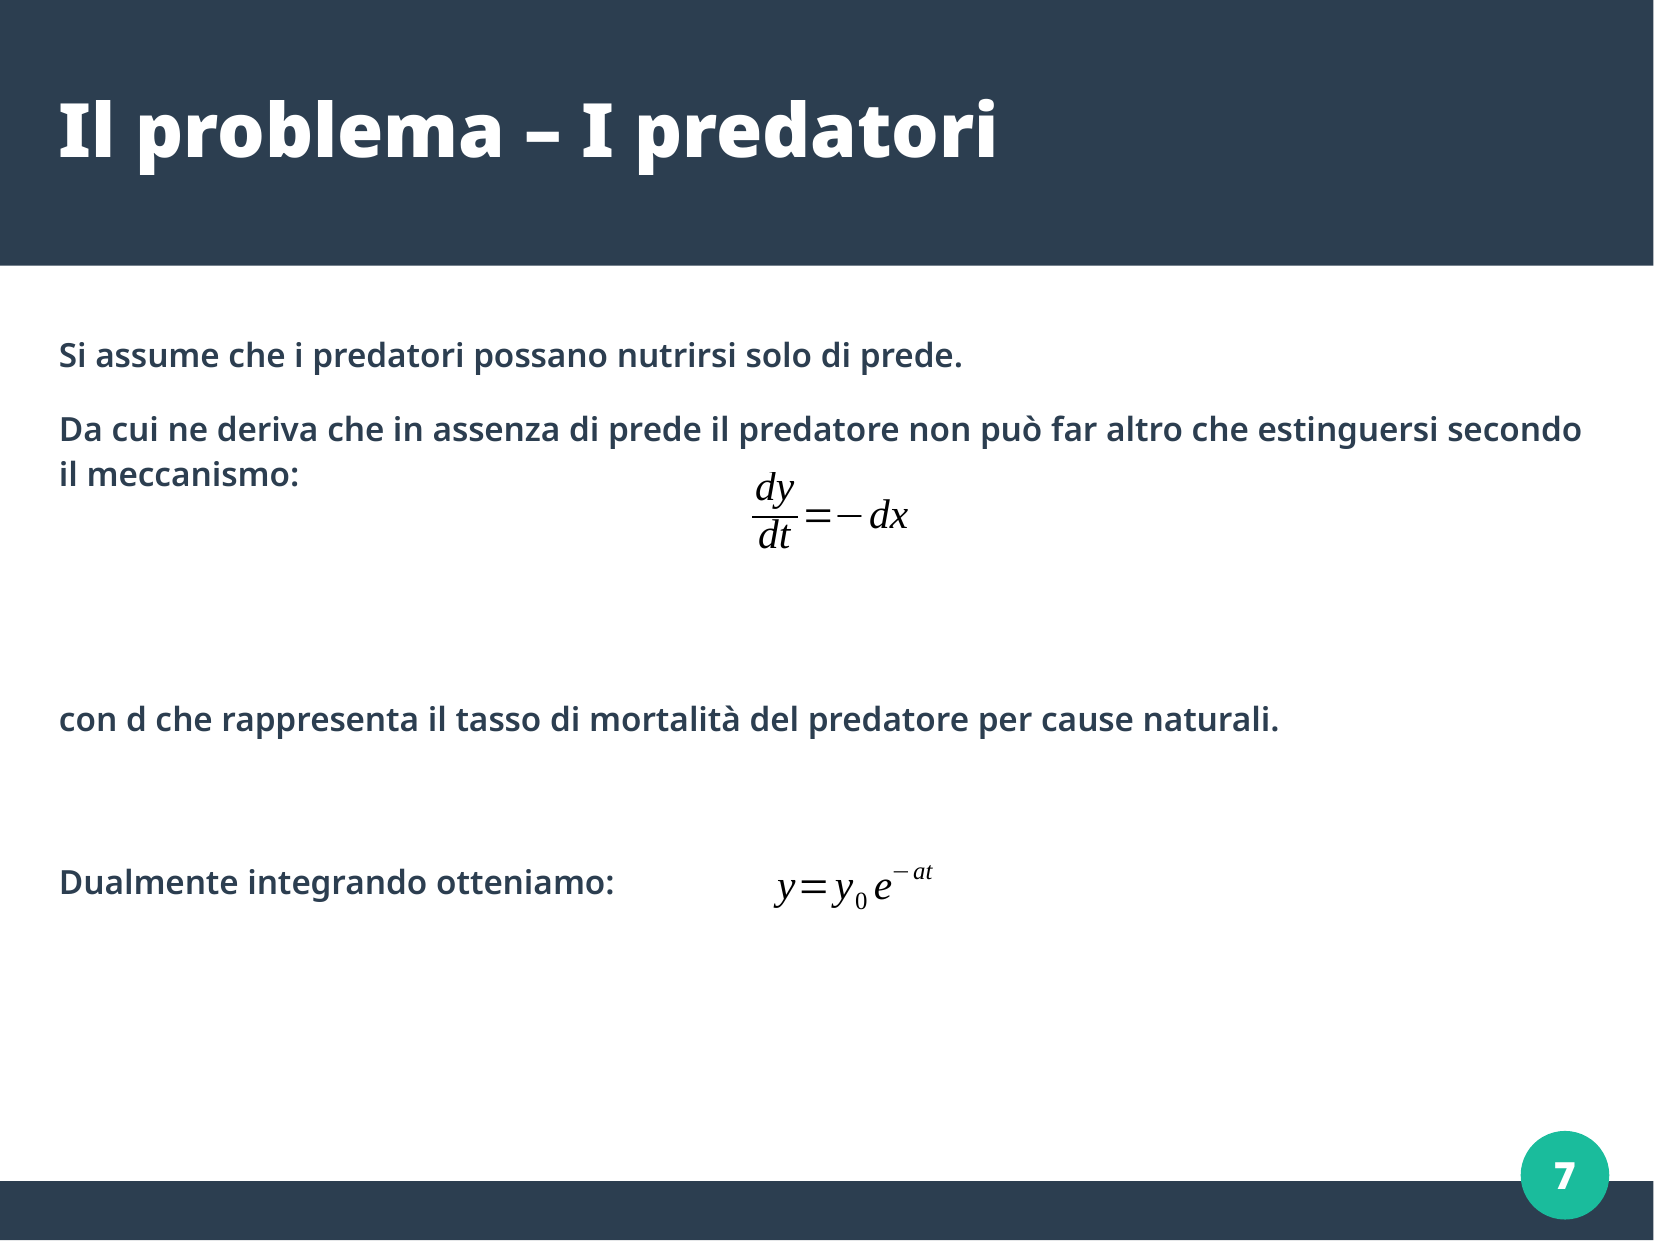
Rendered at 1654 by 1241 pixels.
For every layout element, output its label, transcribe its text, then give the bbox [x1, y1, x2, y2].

chart [767, 862, 941, 917]
list Si assume che i predatori possano nutrirsi solo di prede. Da cui ne deriva che in assenza di prede il predatore non può far altro che estinguersi secondo il meccanismo: con d che rappresenta il tasso di mortalità del predatore per cause naturali. Dualmente integrando otteniamo: [59, 324, 1595, 1152]
chart [744, 472, 917, 562]
title Il problema – I predatori [59, 49, 1595, 207]
